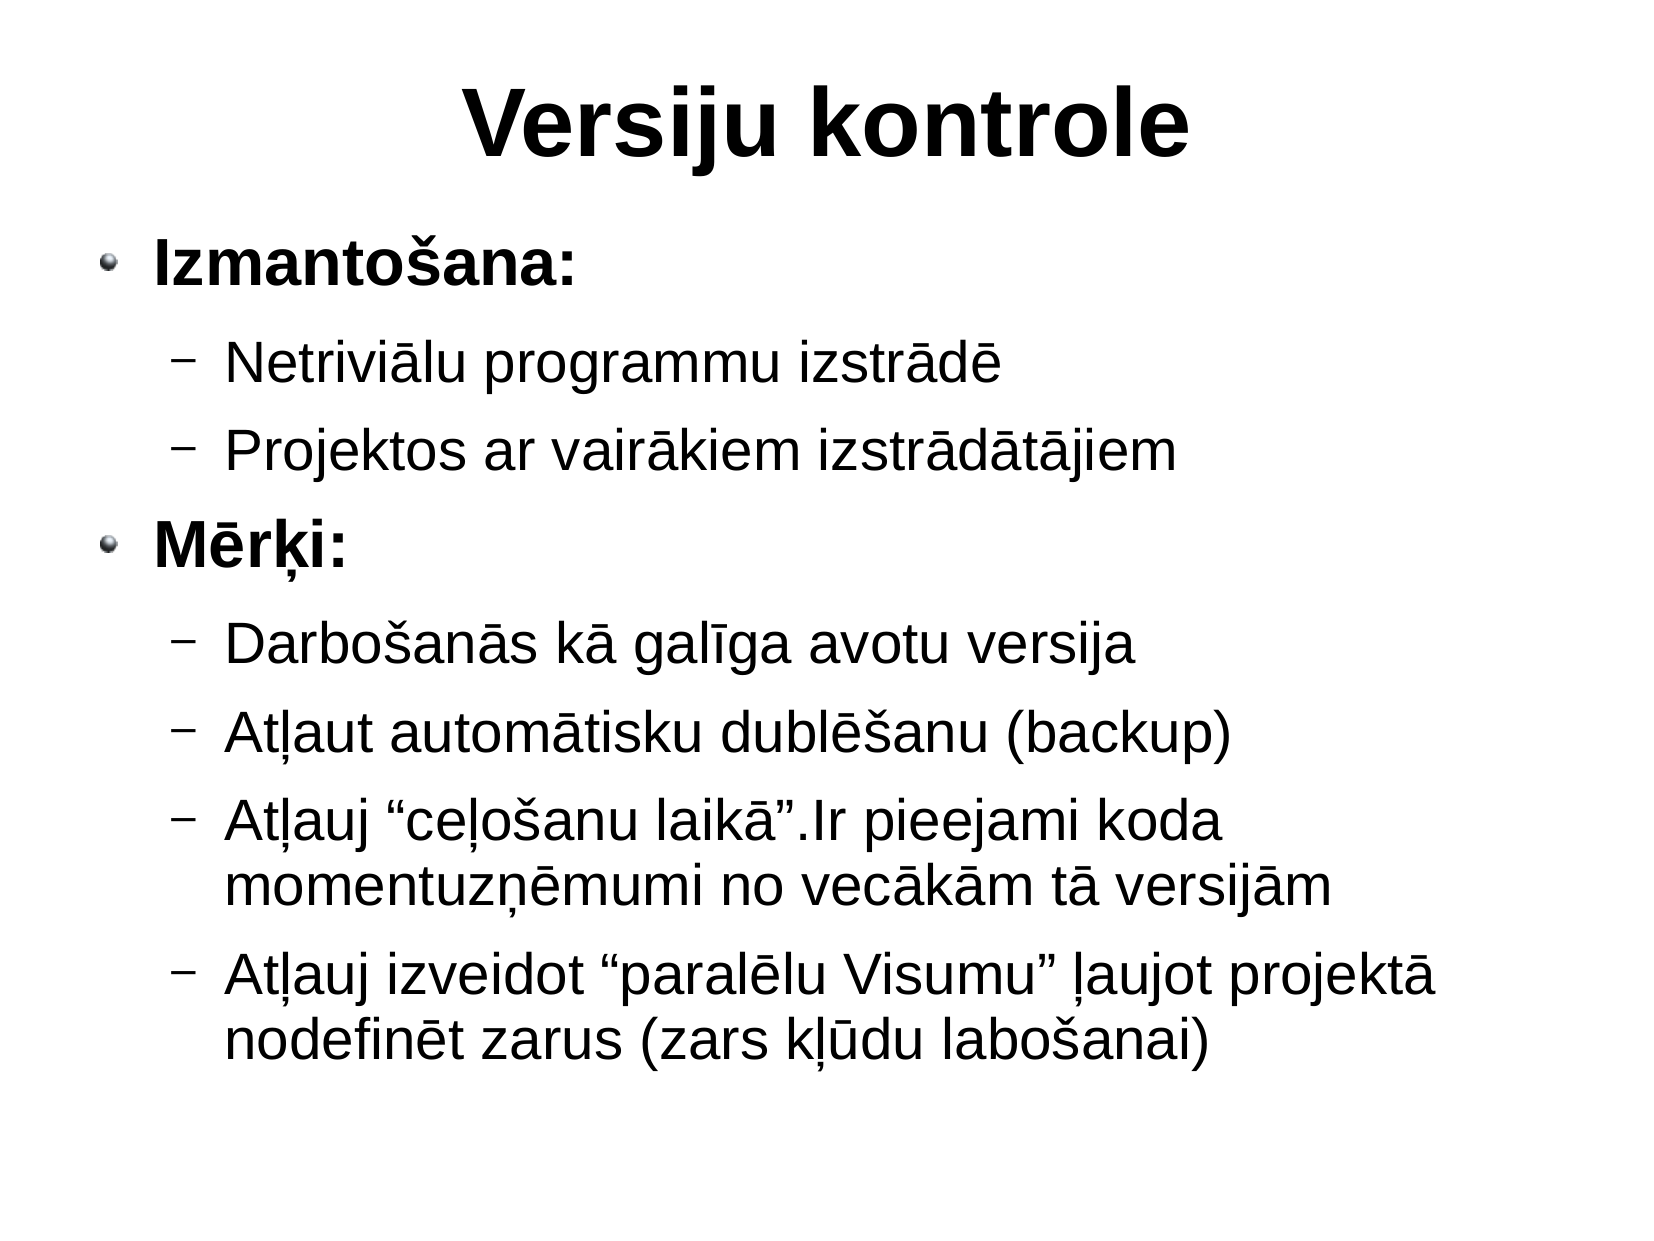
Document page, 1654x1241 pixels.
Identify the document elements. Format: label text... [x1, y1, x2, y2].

list Izmantošana: Netriviālu programmu izstrādē Projektos ar vairākiem izstrādātājiem Mērķi: Darbošanās kā galīga avotu versija Atļaut automātisku dublēšanu (backup) Atļauj “ceļošanu laikā”.Ir pieejami koda momentuzņēmumi no vecākām tā versijām Atļauj izveidot “paralēlu Visumu” ļaujot projektā nodefinēt zarus (zars kļūdu labošanai) [82, 225, 1538, 1186]
title Versiju kontrole [82, 49, 1571, 196]
